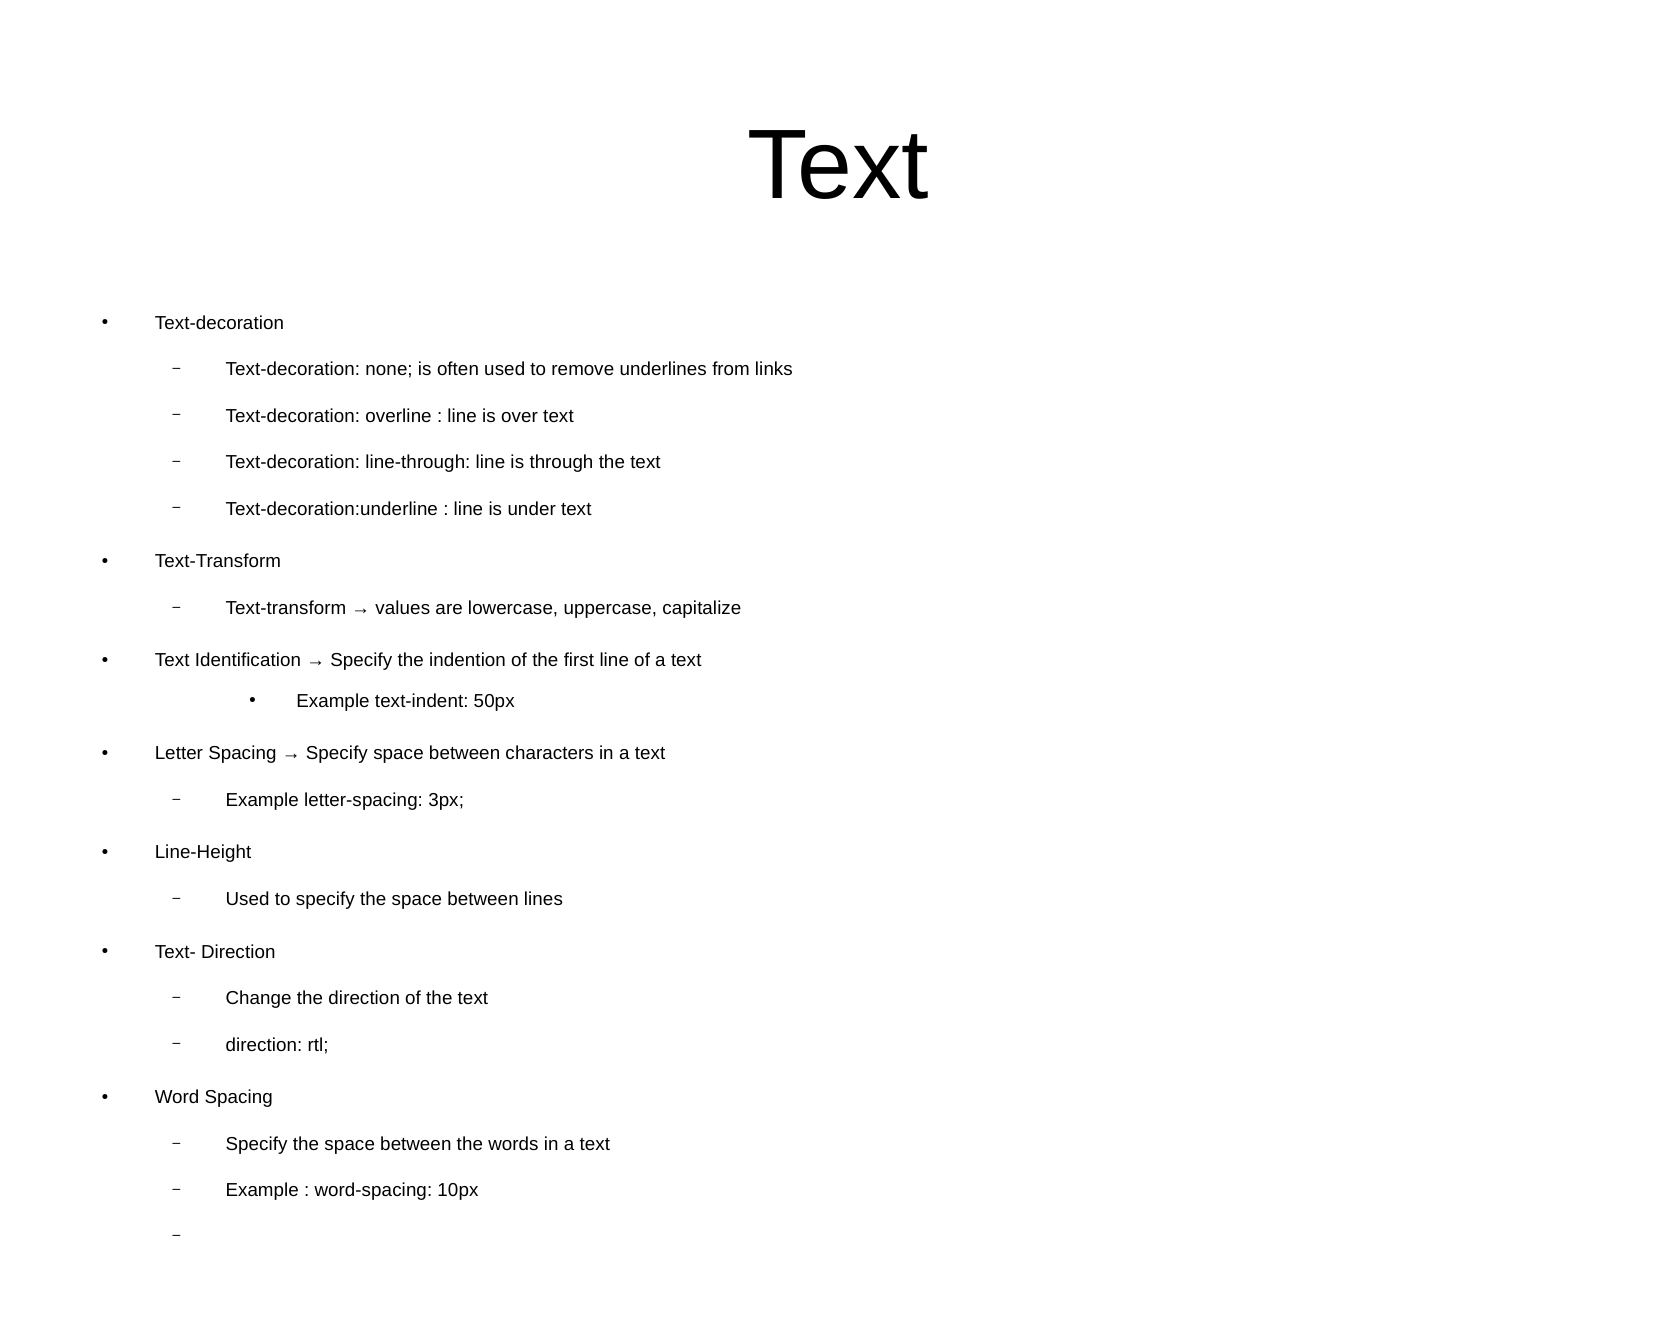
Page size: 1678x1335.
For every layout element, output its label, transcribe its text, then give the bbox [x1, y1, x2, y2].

list Text-decoration Text-decoration: none; is often used to remove underlines from links Text-decoration: overline : line is over text Text-decoration: line-through: line is through the text Text-decoration:underline : line is under text Text-Transform Text-transform → values are lowercase, uppercase, capitalize Text Identification → Specify the indention of the first line of a text Example text-indent: 50px Letter Spacing → Specify space between characters in a text Example letter-spacing: 3px; Line-Height Used to specify the space between lines Text- Direction Change the direction of the text direction: rtl; Word Spacing Specify the space between the words in a text Example : word-spacing: 10px [83, 312, 1594, 1308]
title Text [83, 53, 1594, 276]
